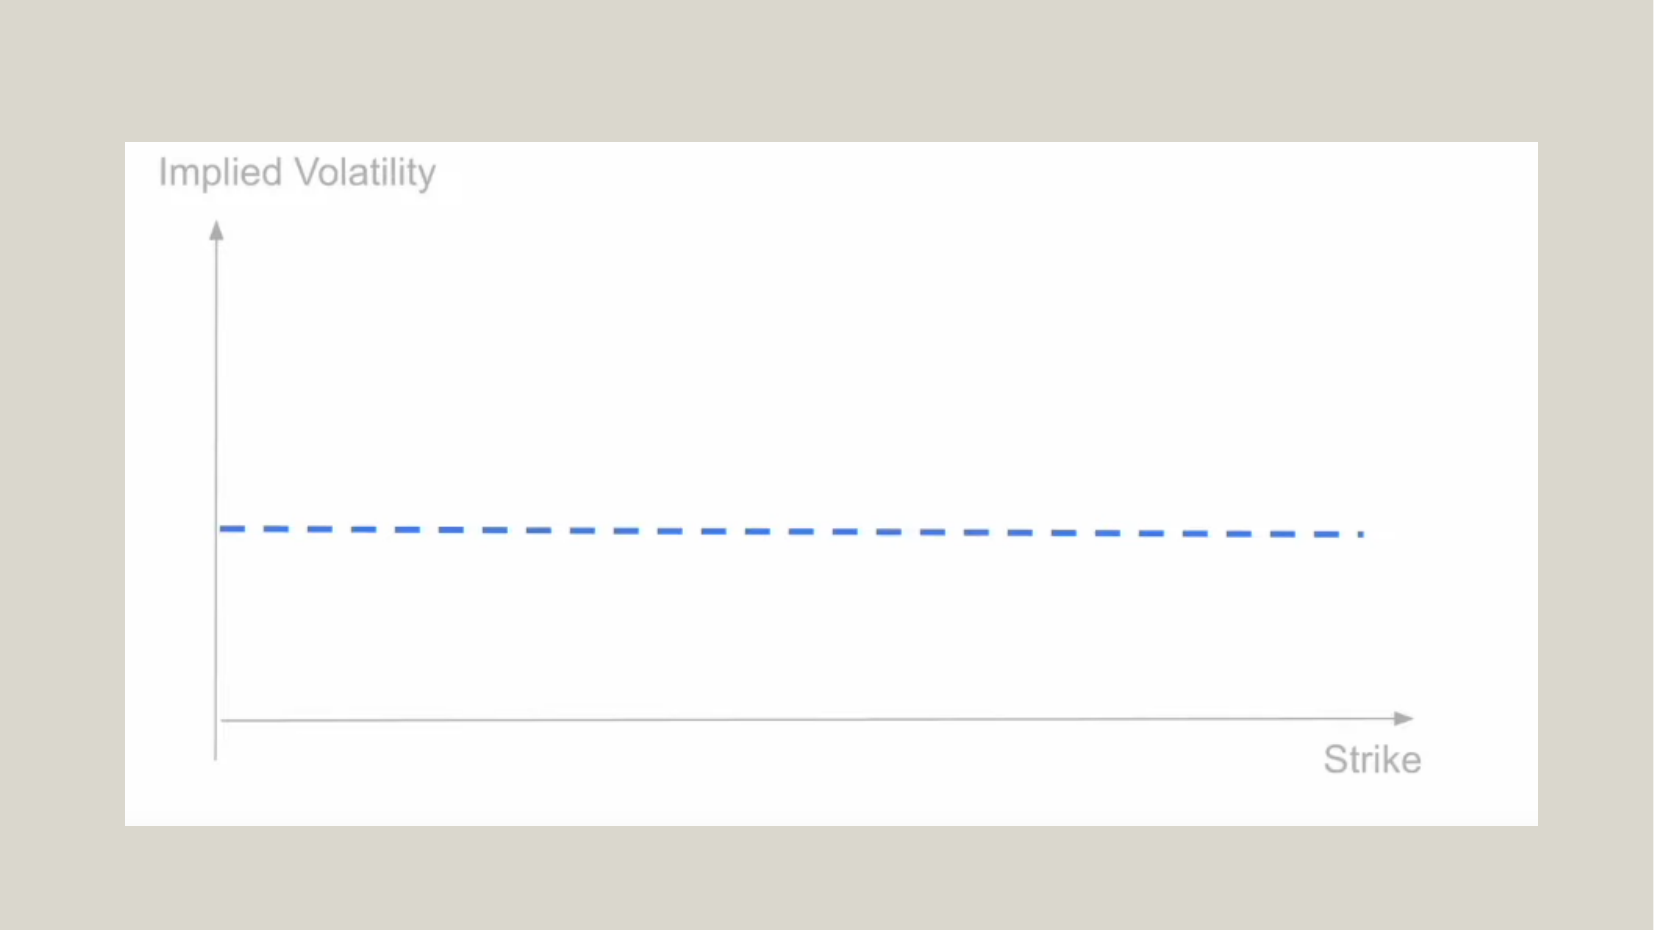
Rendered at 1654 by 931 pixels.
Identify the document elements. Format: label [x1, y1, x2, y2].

picture [125, 142, 1538, 826]
